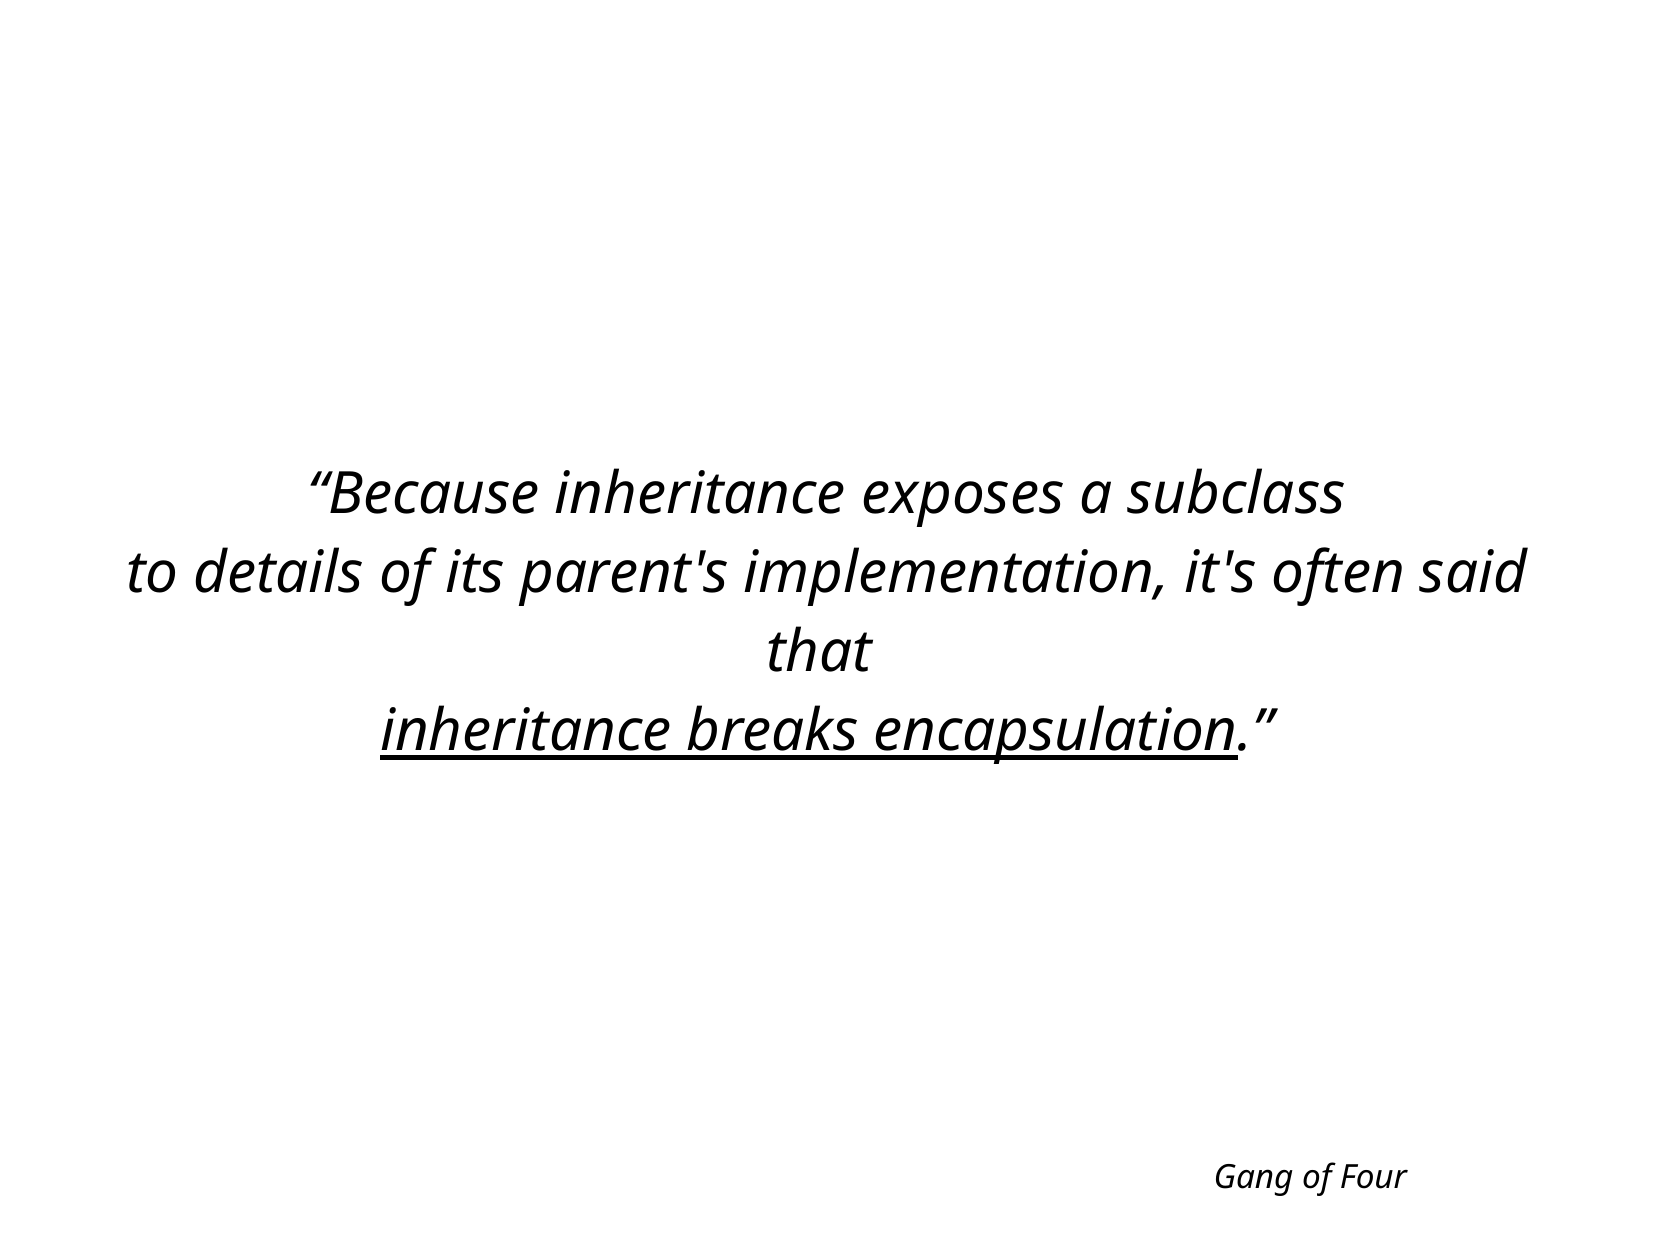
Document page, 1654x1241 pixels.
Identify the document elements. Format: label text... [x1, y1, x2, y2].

subtitle “Because inheritance exposes a subclass to details of its parent's implementation, it's often said that inheritance breaks encapsulation.” [82, 403, 1571, 815]
text_box Gang of Four [1198, 1145, 1542, 1217]
